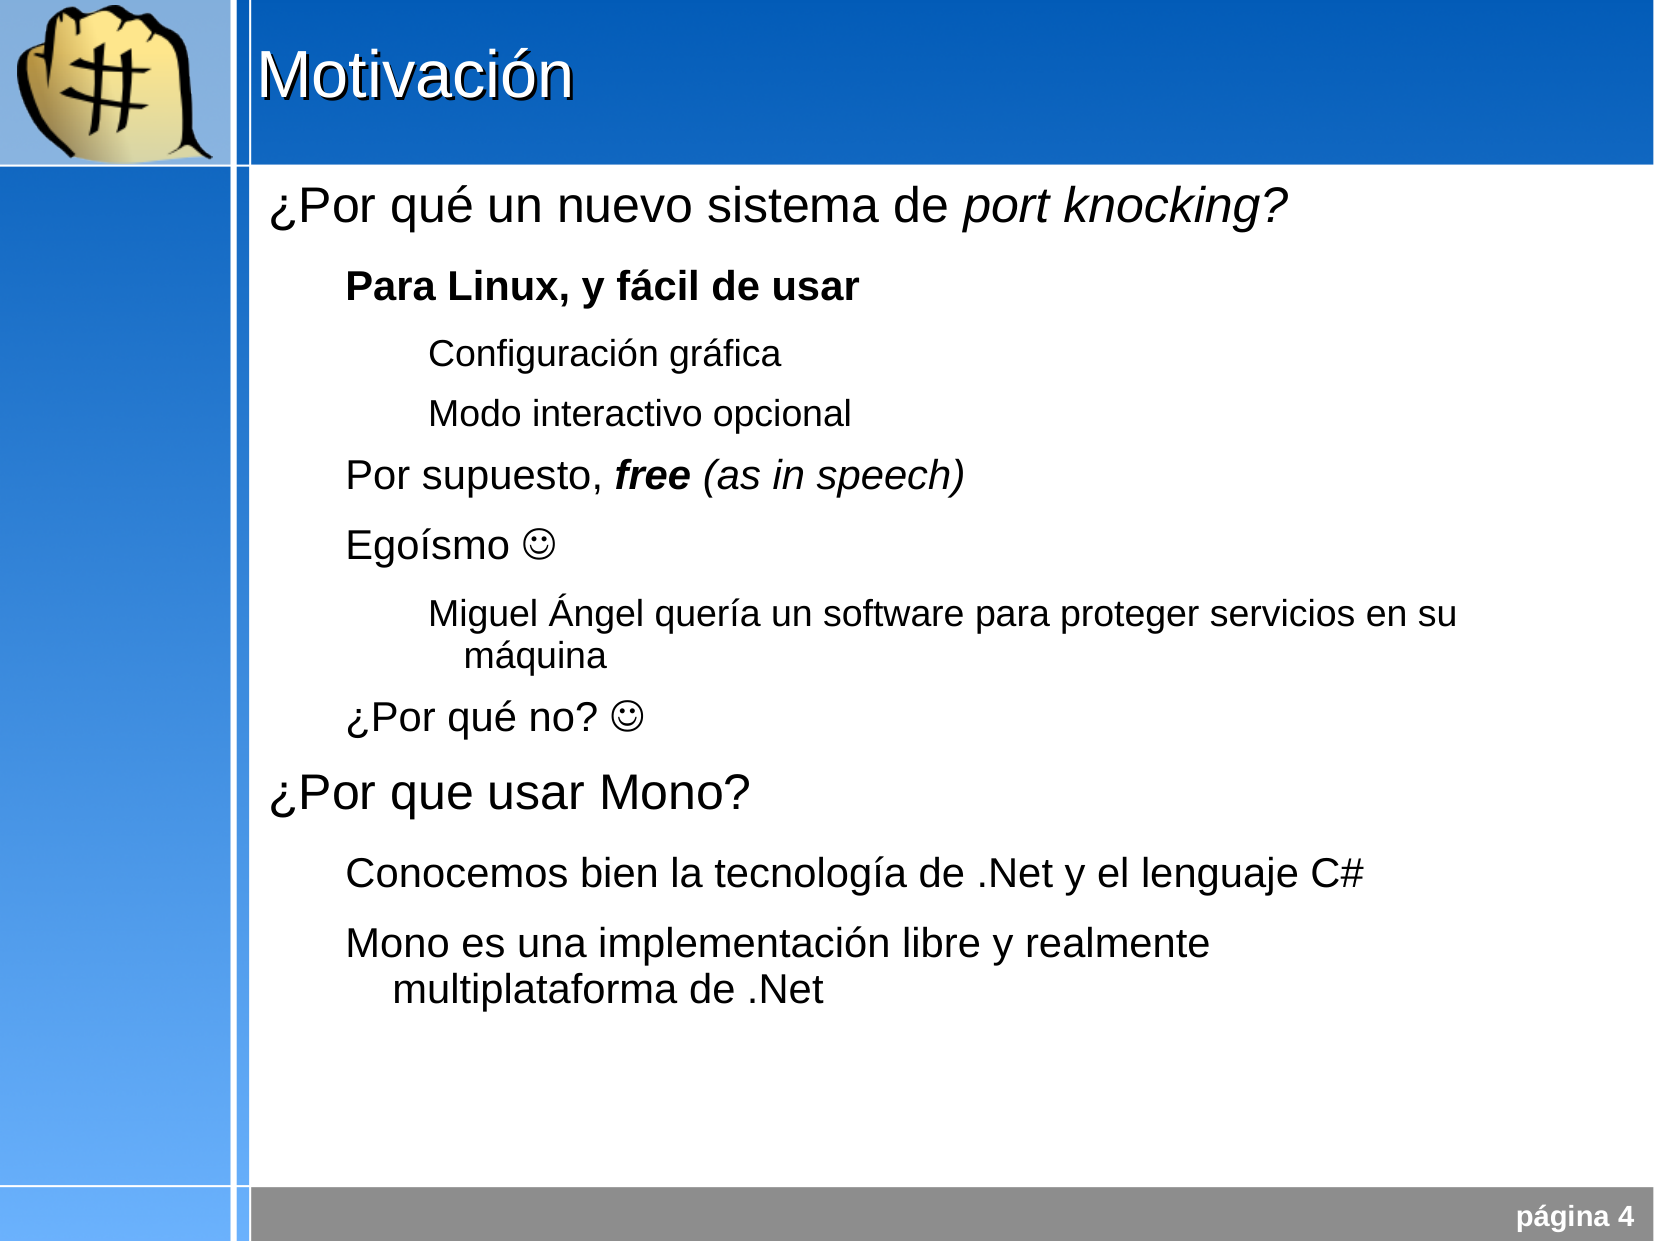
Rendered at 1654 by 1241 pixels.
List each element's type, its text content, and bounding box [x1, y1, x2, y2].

picture [0, 0, 1654, 1241]
title Motivación [256, 0, 1482, 178]
list ¿Por qué un nuevo sistema de port knocking? Para Linux, y fácil de usar Configuración gráfica Modo interactivo opcional Por supuesto, free (as in speech) Egoísmo  Miguel Ángel quería un software para proteger servicios en su máquina ¿Por qué no?  ¿Por que usar Mono? Conocemos bien la tecnología de .Net y el lenguaje C# Mono es una implementación libre y realmente multiplataforma de .Net [250, 177, 1477, 1037]
